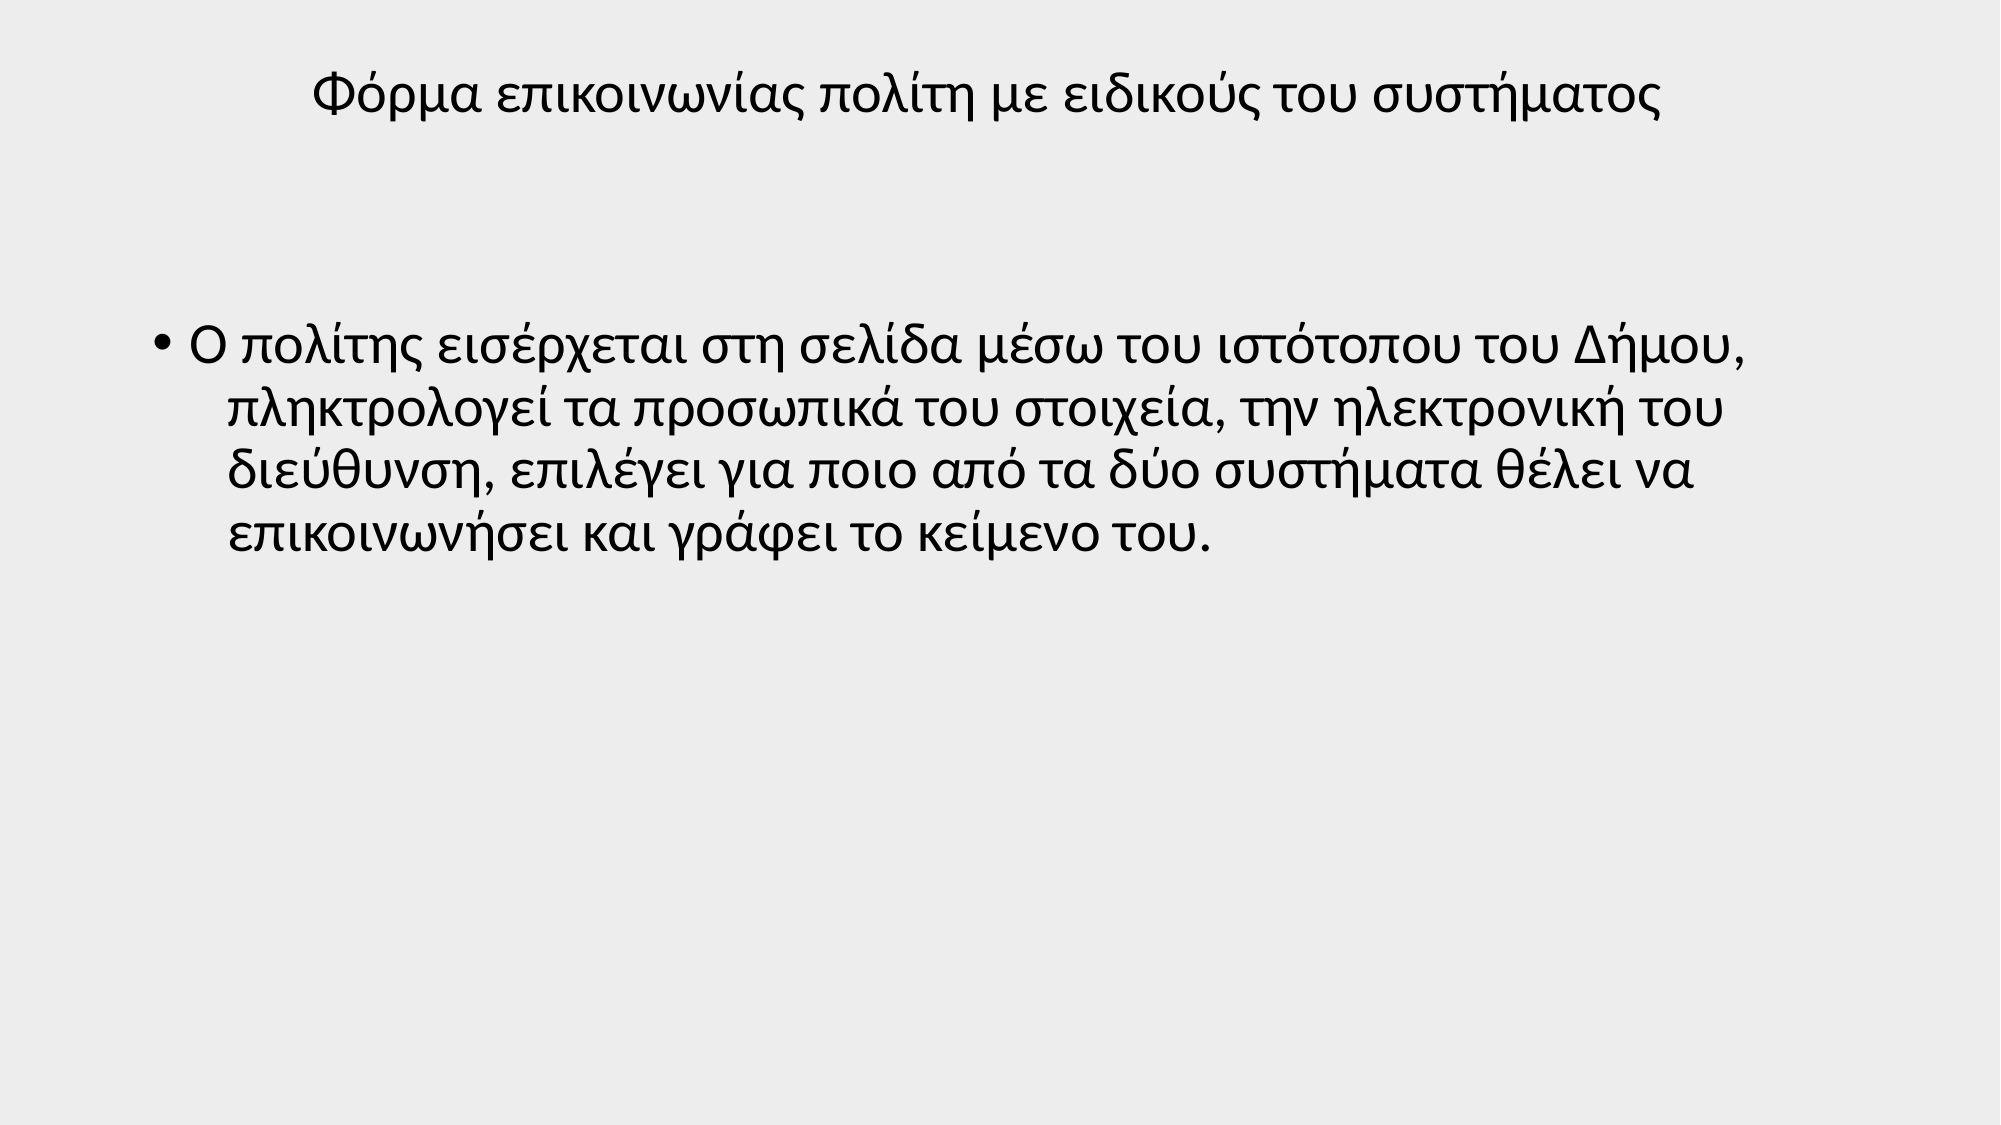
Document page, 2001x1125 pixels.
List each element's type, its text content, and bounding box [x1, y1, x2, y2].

list Φόρμα επικοινωνίας πολίτη με ειδικούς του συστήματος Ο πολίτης εισέρχεται στη σελίδα μέσω του ιστότοπου του Δήμου, πληκτρολογεί τα προσωπικά του στοιχεία, την ηλεκτρονική του διεύθυνση, επιλέγει για ποιο από τα δύο συστήματα θέλει να επικοινωνήσει και γράφει το κείμενο του. [137, 54, 1863, 1014]
